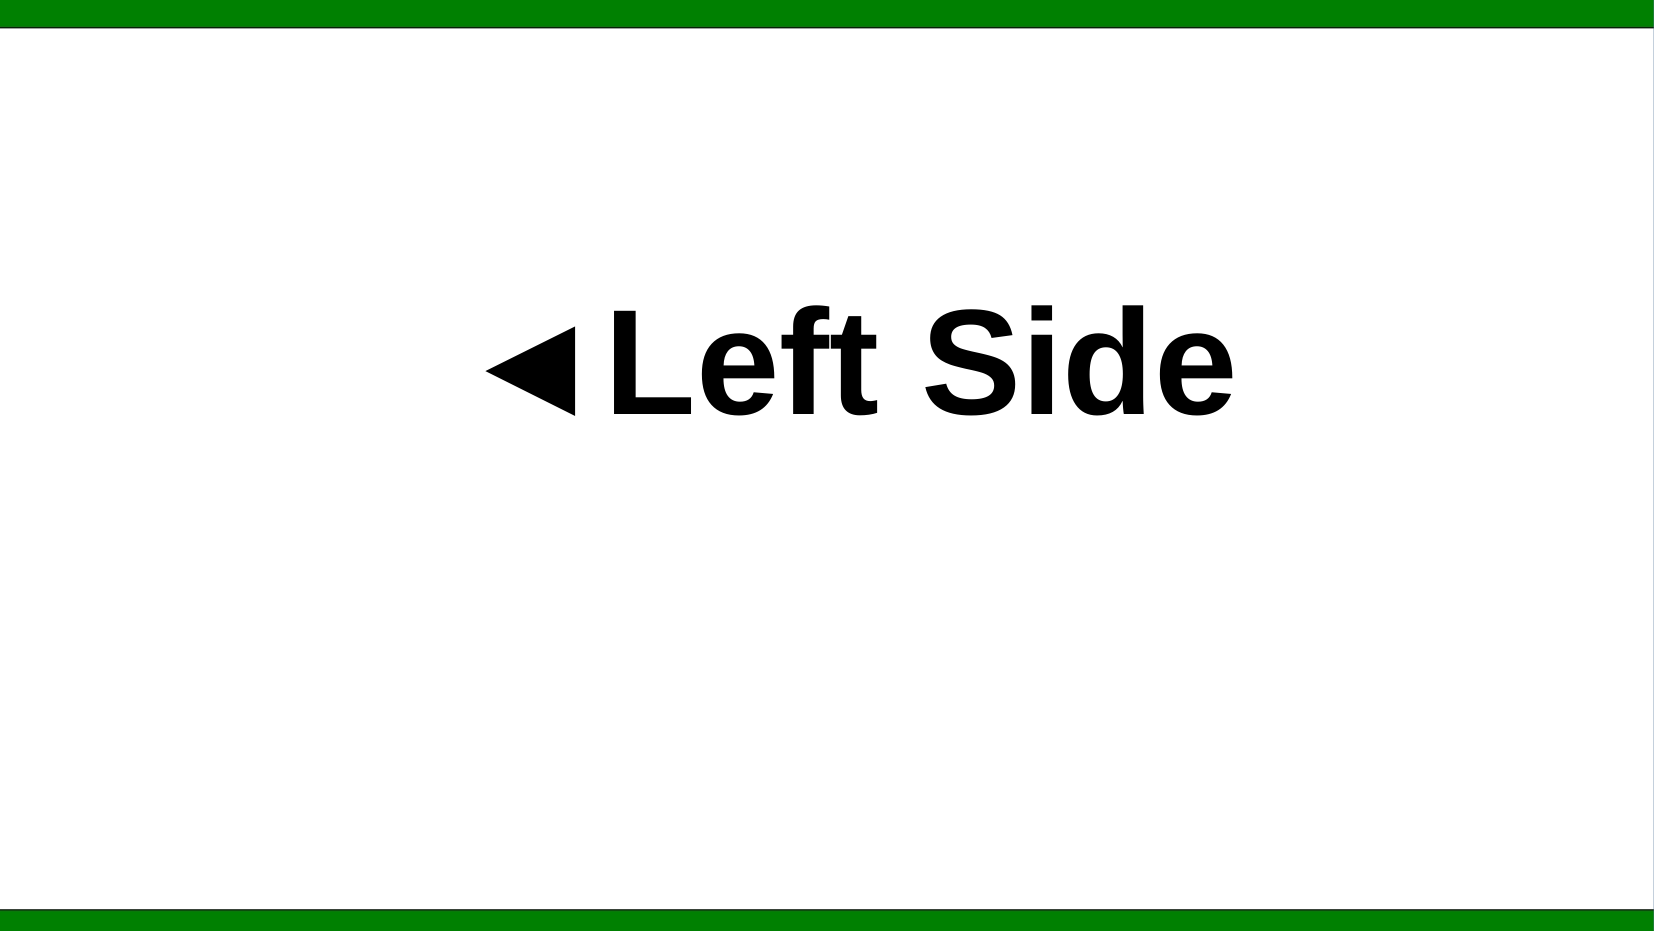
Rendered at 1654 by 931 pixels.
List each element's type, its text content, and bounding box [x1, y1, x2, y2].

text_box ◄Left Side [240, 271, 1456, 511]
picture [0, 0, 1654, 931]
